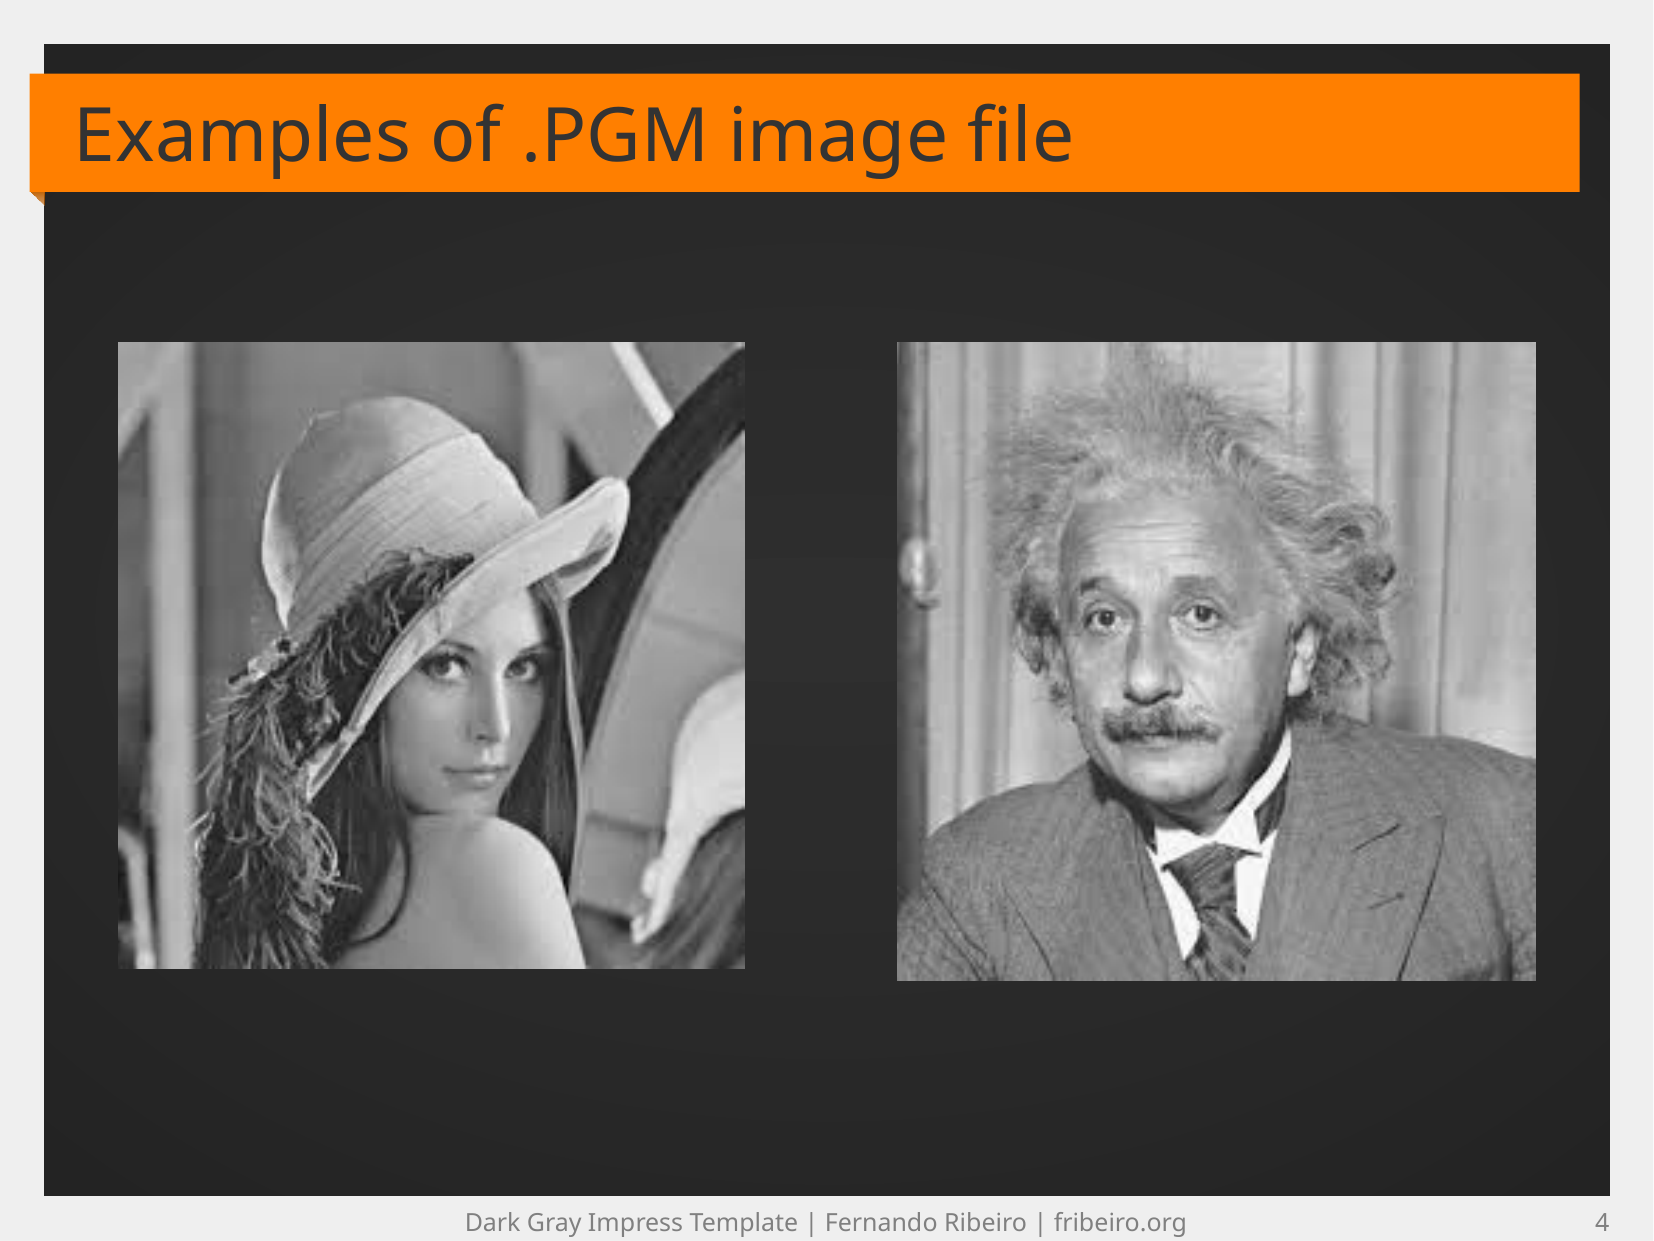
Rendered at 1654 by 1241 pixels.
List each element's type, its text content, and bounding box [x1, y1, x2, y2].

picture [118, 342, 745, 969]
title Examples of .PGM image file [73, 73, 1565, 192]
picture [897, 342, 1536, 981]
